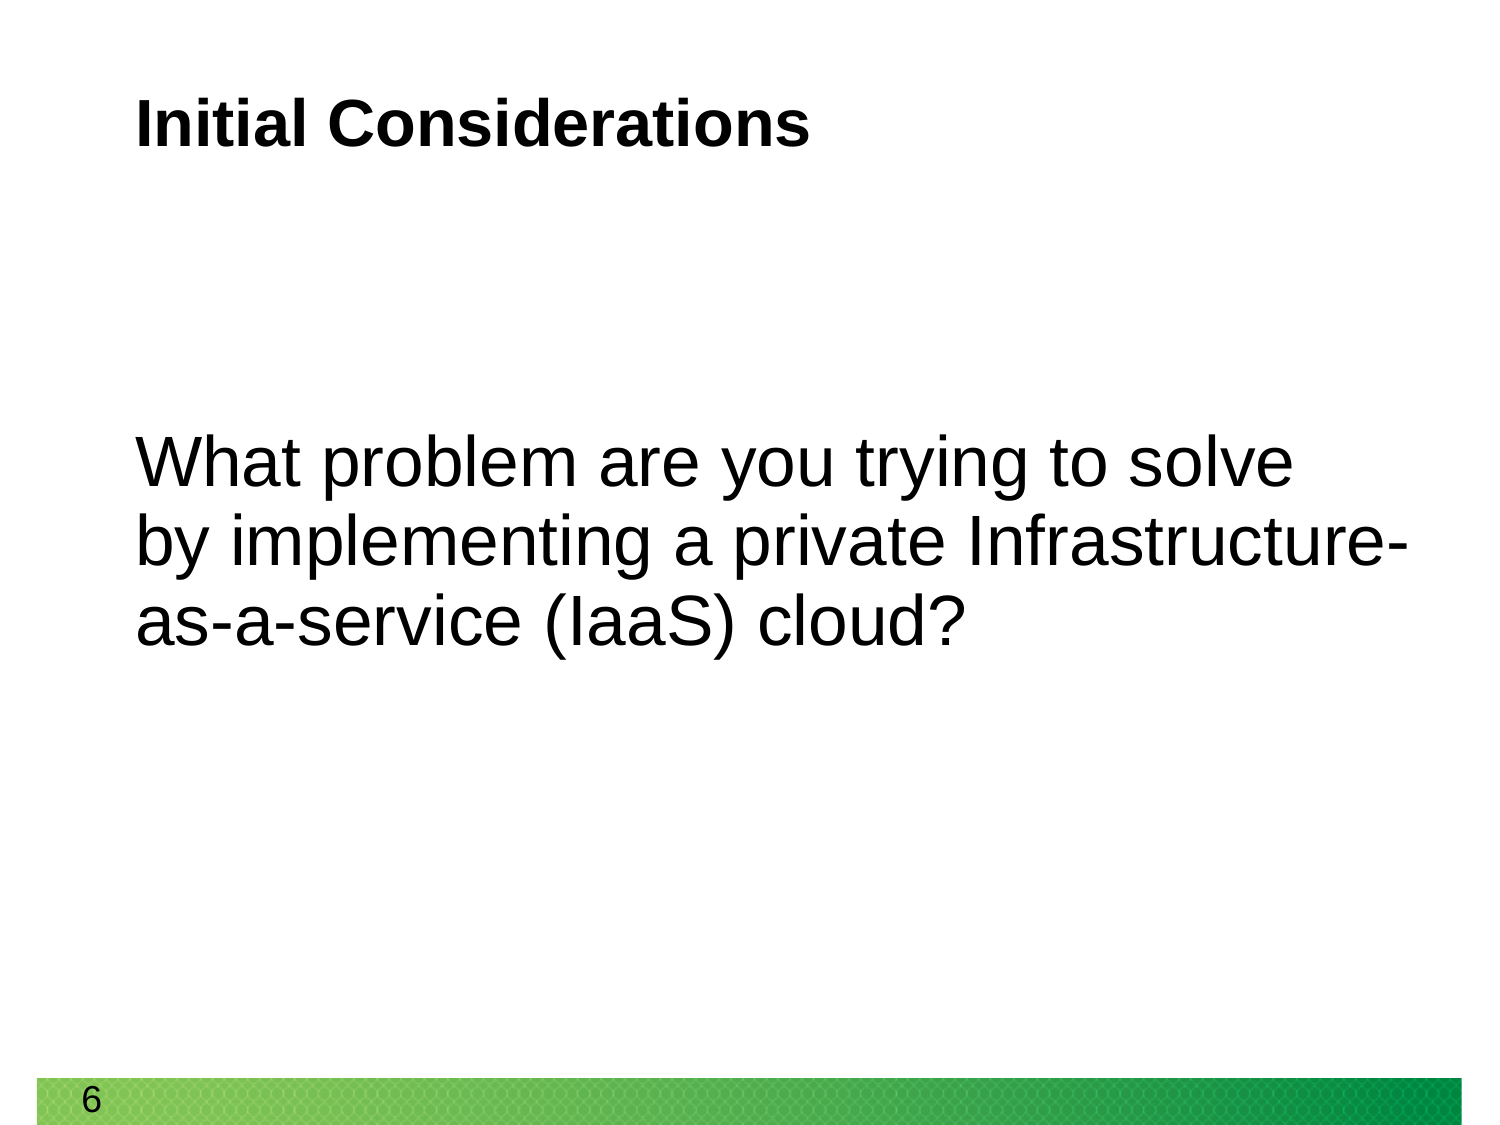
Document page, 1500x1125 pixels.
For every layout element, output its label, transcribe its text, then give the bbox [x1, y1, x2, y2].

title Initial Considerations [135, 41, 1372, 204]
list What problem are you trying to solve by implementing a private Infrastructure-as-a-service (IaaS) cloud? [135, 421, 1372, 687]
picture [36, 1078, 1462, 1125]
